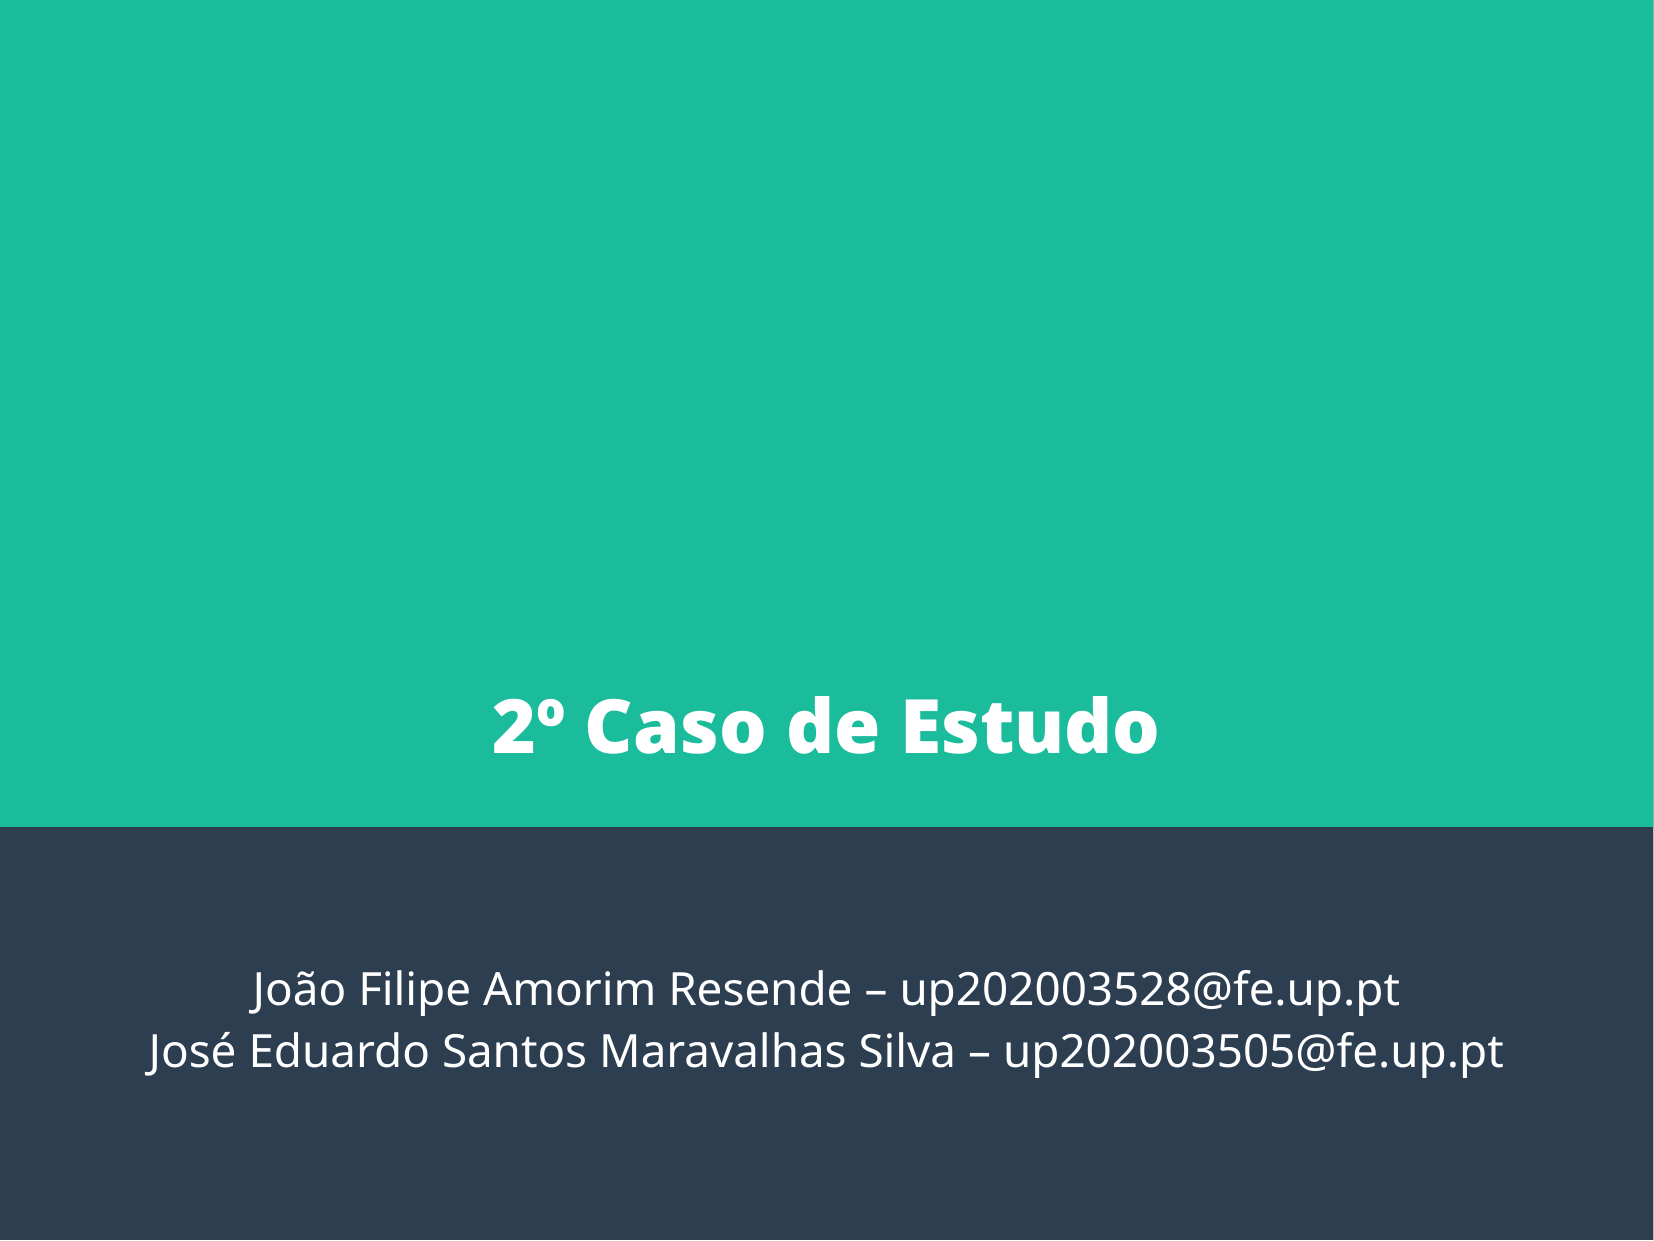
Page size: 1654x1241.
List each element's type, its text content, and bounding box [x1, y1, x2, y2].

subtitle João Filipe Amorim Resende – up202003528@fe.up.pt José Eduardo Santos Maravalhas Silva – up202003505@fe.up.pt [59, 856, 1595, 1182]
title 2º Caso de Estudo [59, 620, 1595, 778]
